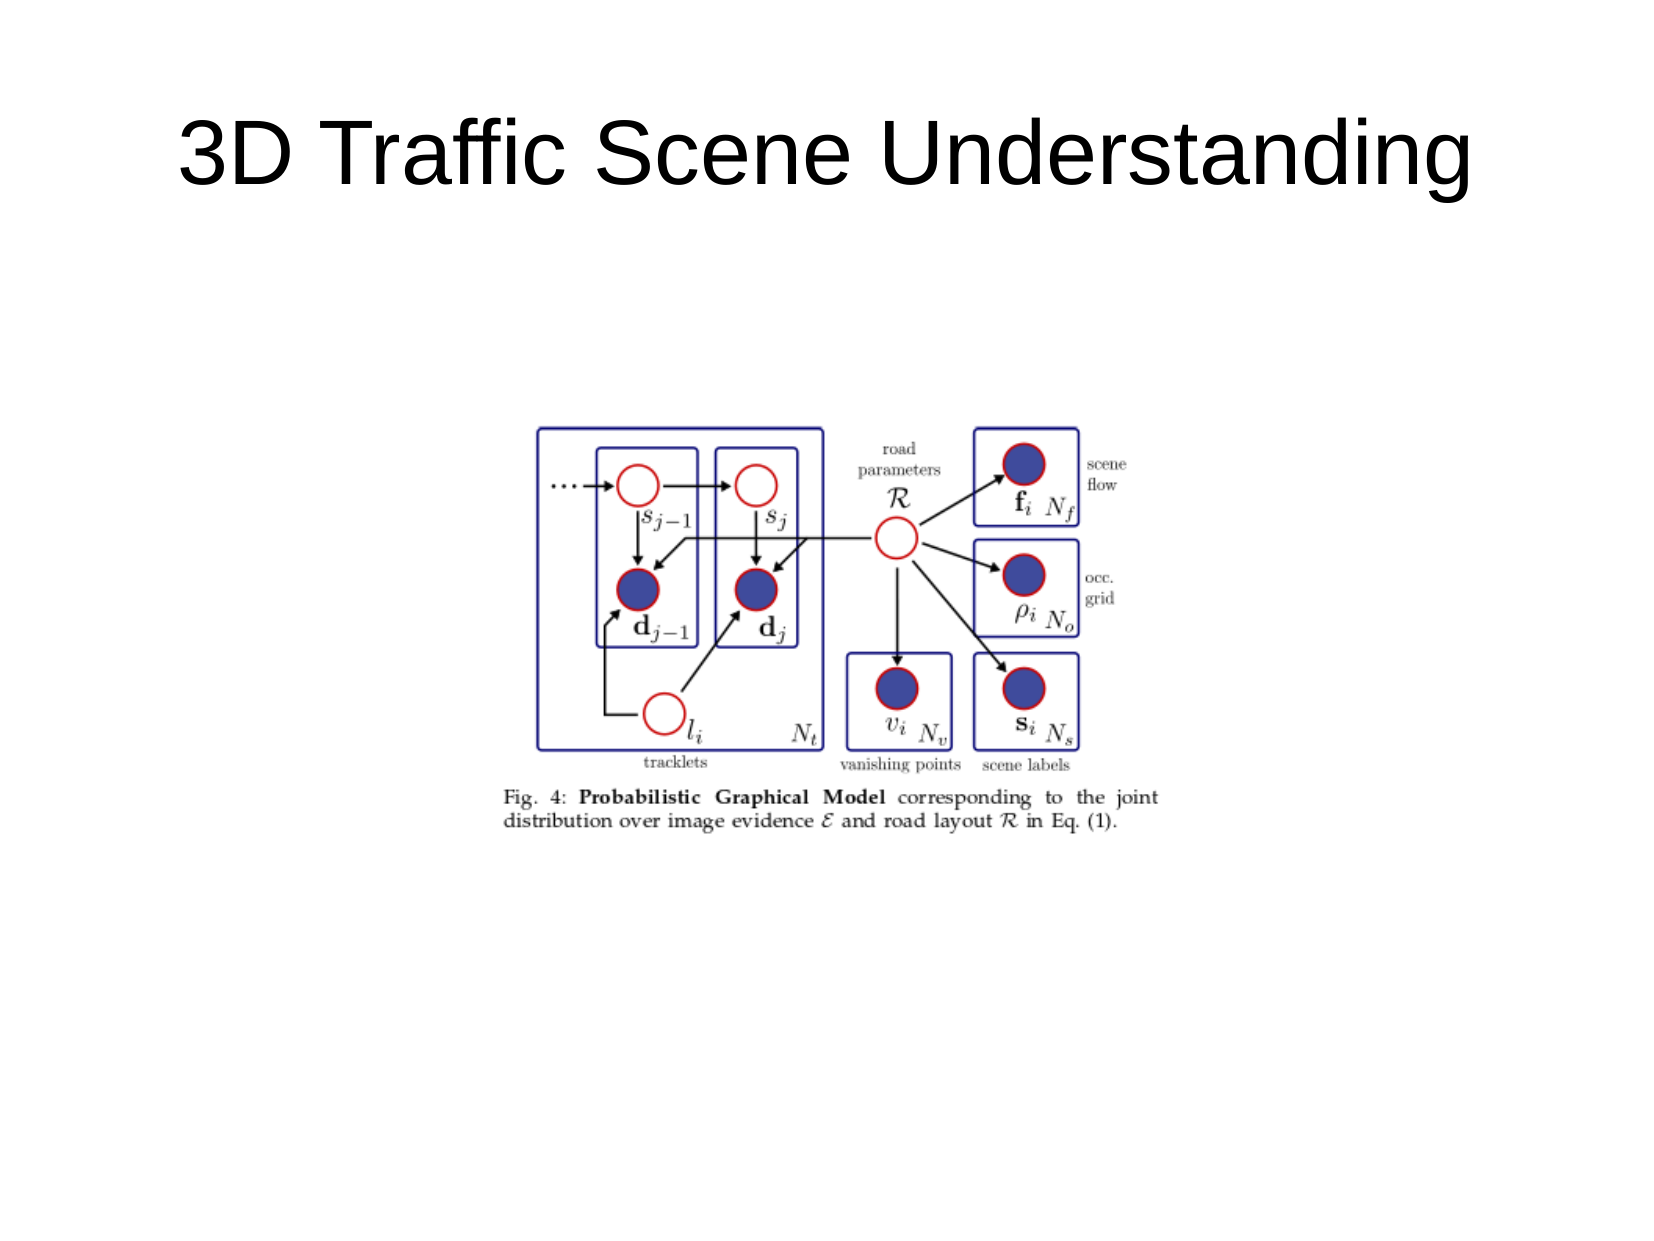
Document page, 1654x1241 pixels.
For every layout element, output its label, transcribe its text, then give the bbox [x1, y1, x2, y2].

title 3D Traffic Scene Understanding [82, 49, 1571, 257]
picture [496, 406, 1169, 840]
